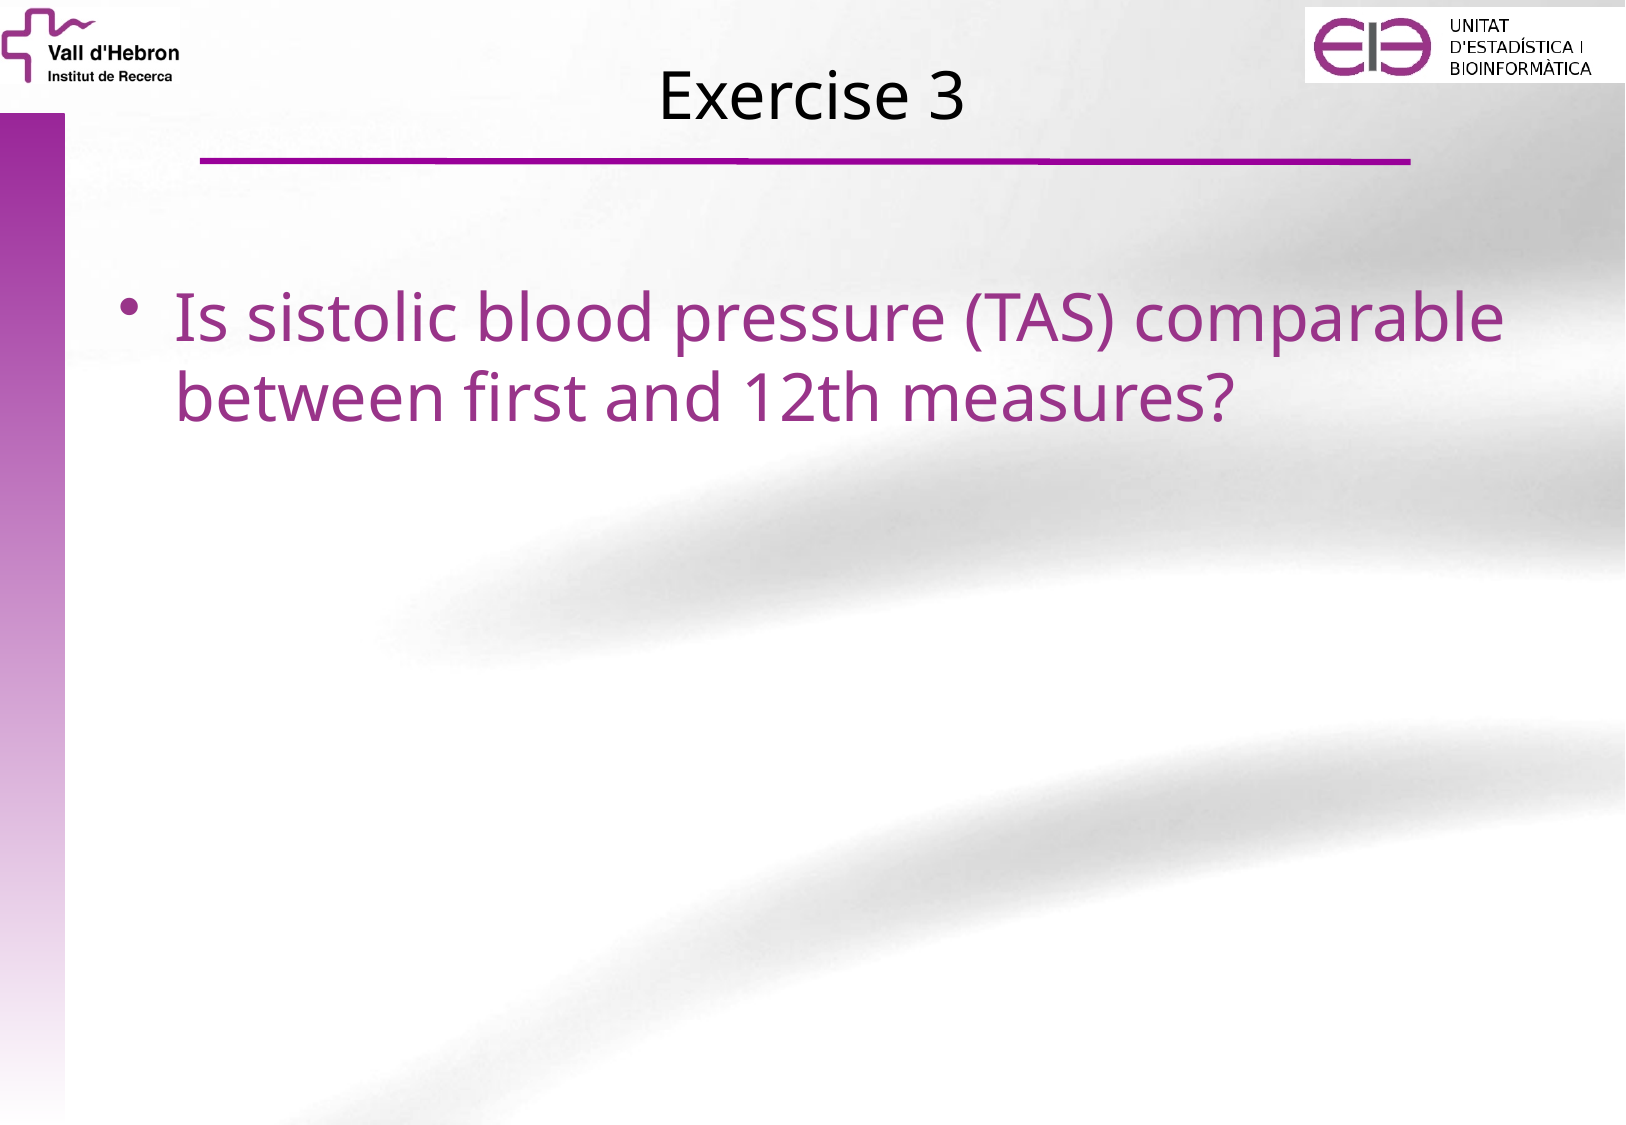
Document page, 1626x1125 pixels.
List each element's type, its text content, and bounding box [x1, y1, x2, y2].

title Exercise 3 [81, 45, 1544, 233]
list Is sistolic blood pressure (TAS) comparable between first and 12th measures? [103, 267, 1567, 1010]
picture [0, 0, 1625, 1125]
